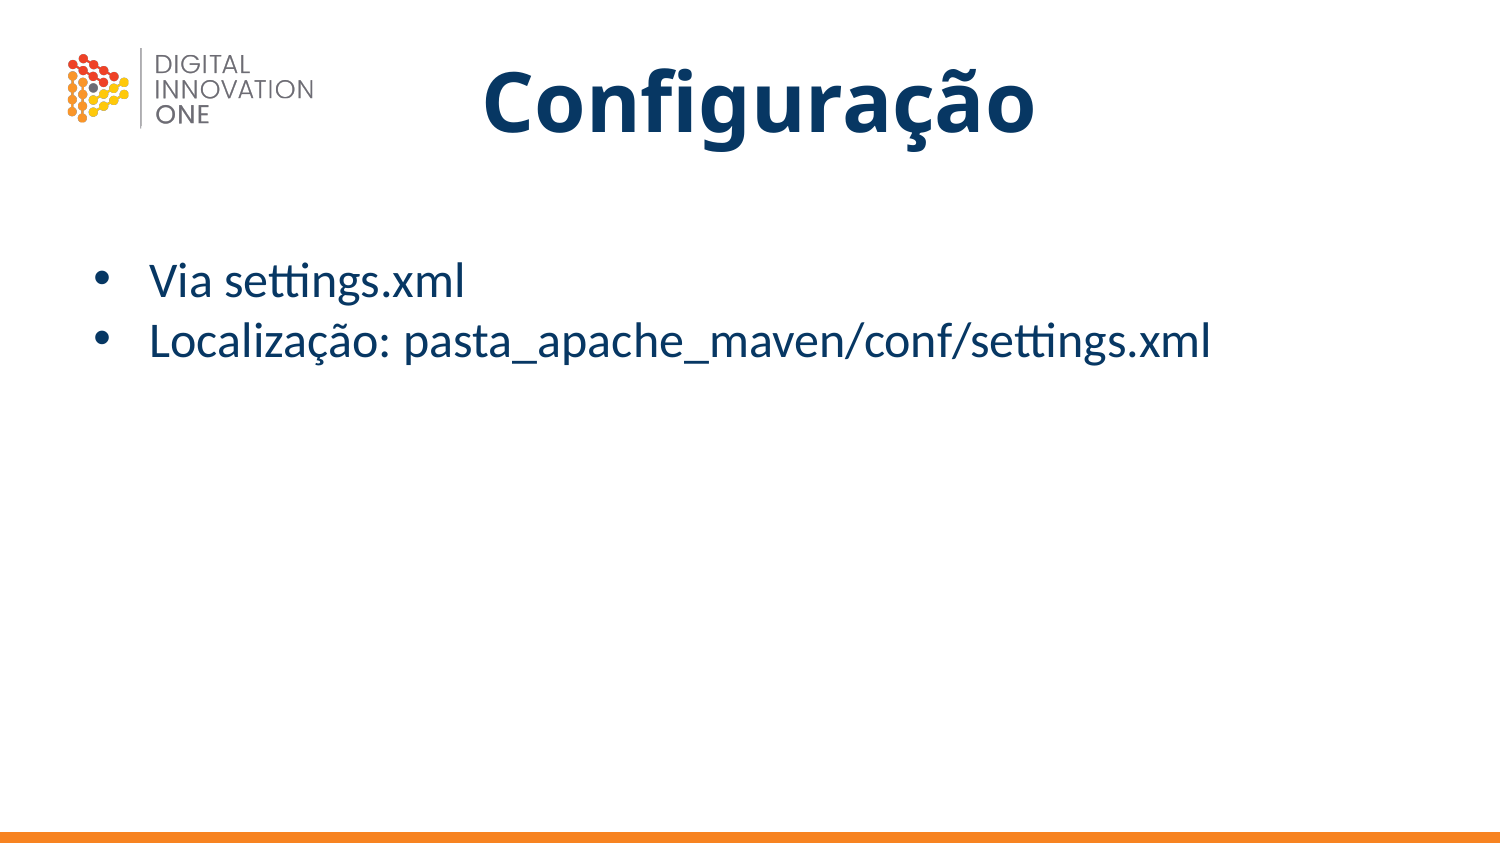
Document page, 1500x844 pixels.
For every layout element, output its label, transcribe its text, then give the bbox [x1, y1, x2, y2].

picture [51, 39, 330, 137]
text_box [0, 832, 1500, 843]
text_box Via settings.xml Localização: pasta_apache_maven/conf/settings.xml [65, 232, 1457, 750]
subtitle Configuração [51, 50, 1449, 148]
